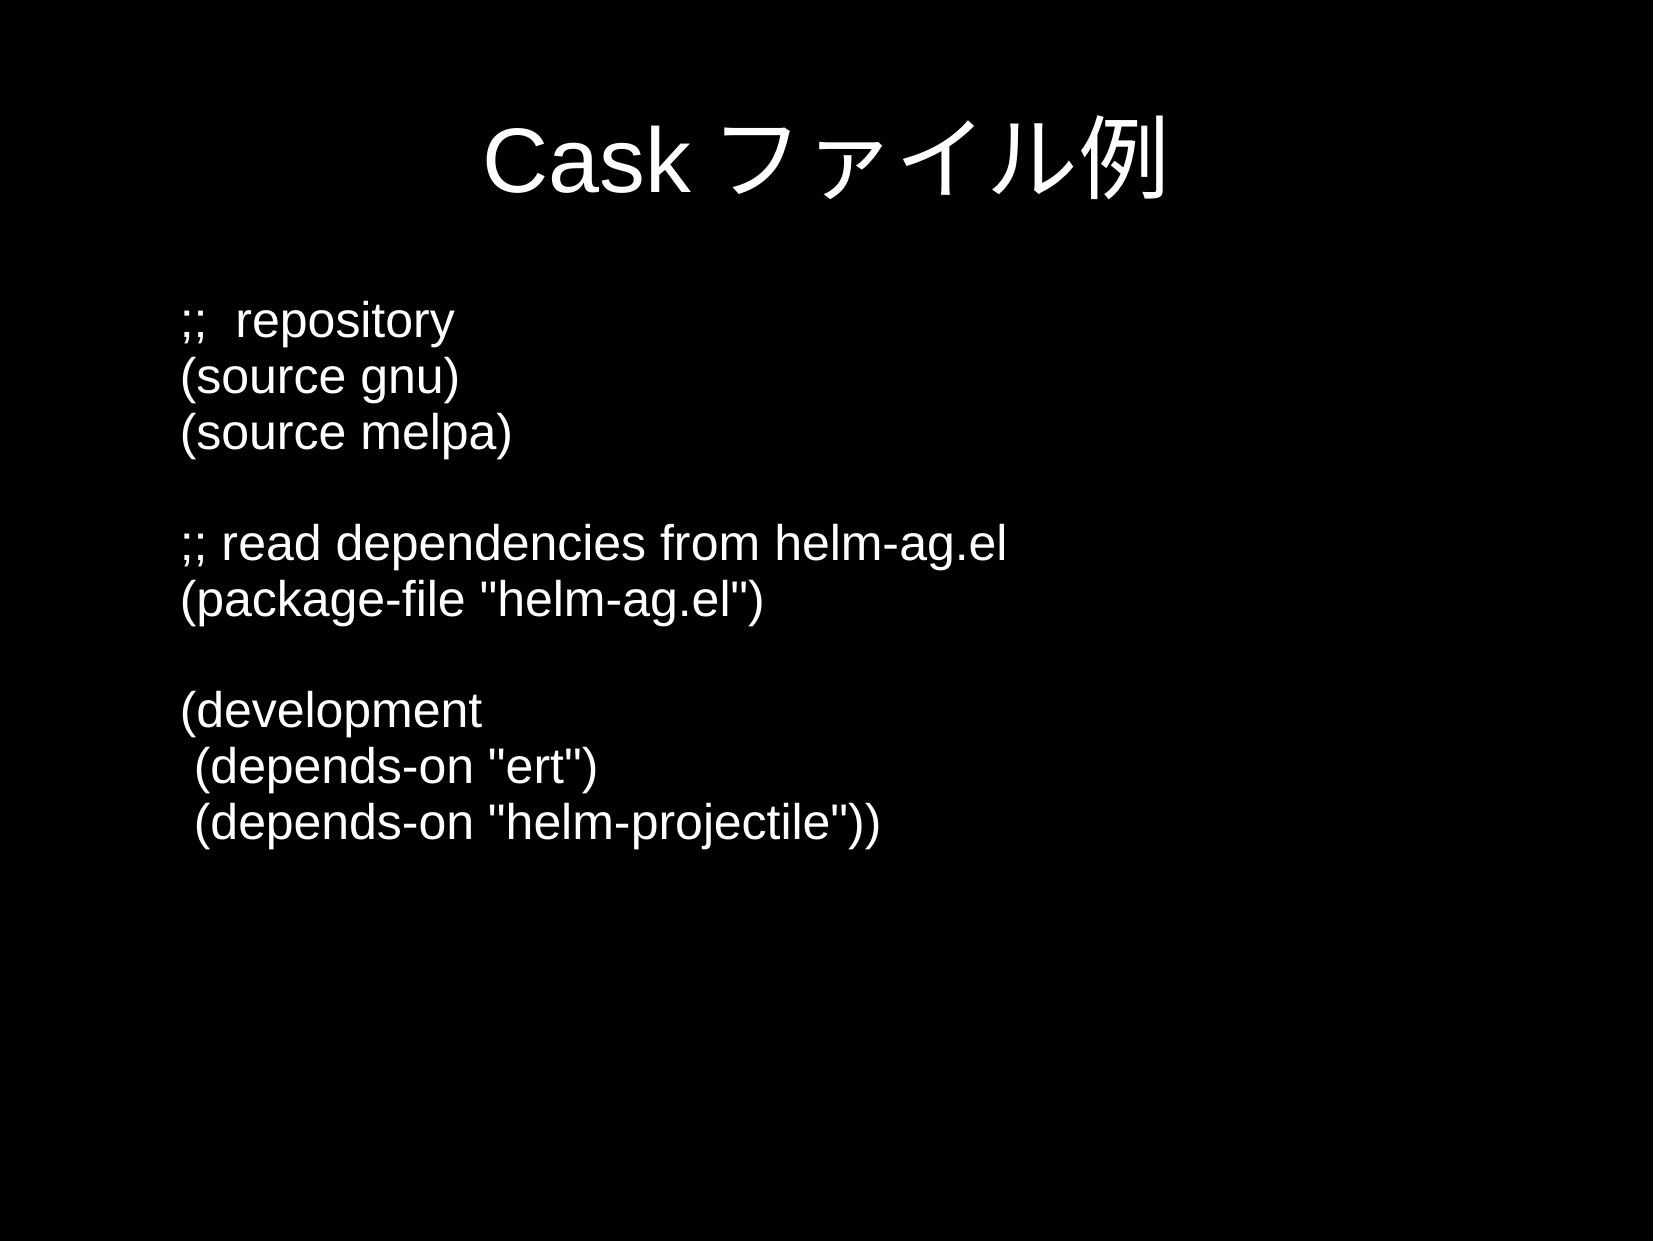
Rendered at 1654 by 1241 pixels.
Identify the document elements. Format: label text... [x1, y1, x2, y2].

title Caskファイル例 [82, 49, 1571, 257]
text_box ;; repository (source gnu) (source melpa) ;; read dependencies from helm-ag.el (package-file "helm-ag.el") (development (depends-on "ert") (depends-on "helm-projectile")) [165, 285, 1501, 905]
